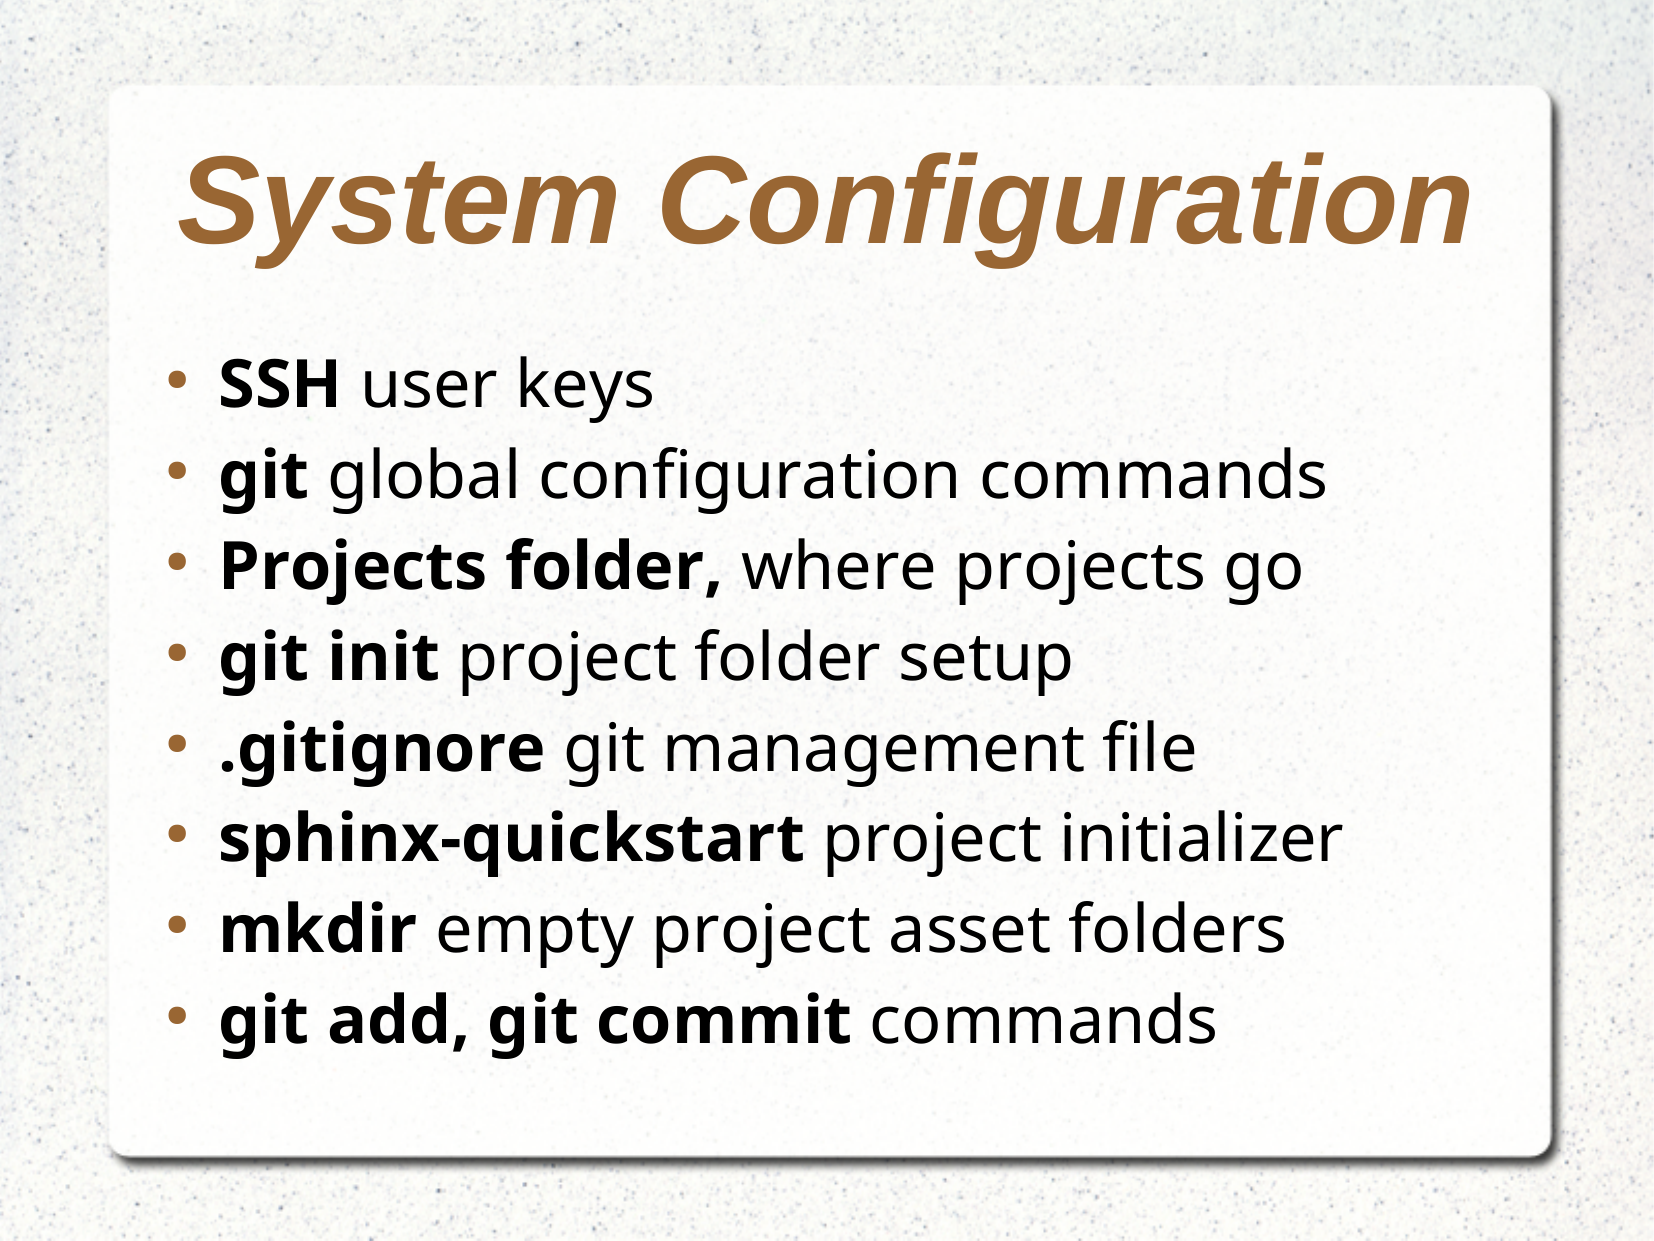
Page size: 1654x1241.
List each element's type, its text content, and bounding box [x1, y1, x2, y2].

title System Configuration [118, 96, 1536, 304]
picture [0, 0, 1654, 1241]
list SSH user keys git global configuration commands Projects folder, where projects go git init project folder setup .gitignore git management file sphinx-quickstart project initializer mkdir empty project asset folders git add, git commit commands [147, 336, 1506, 1156]
